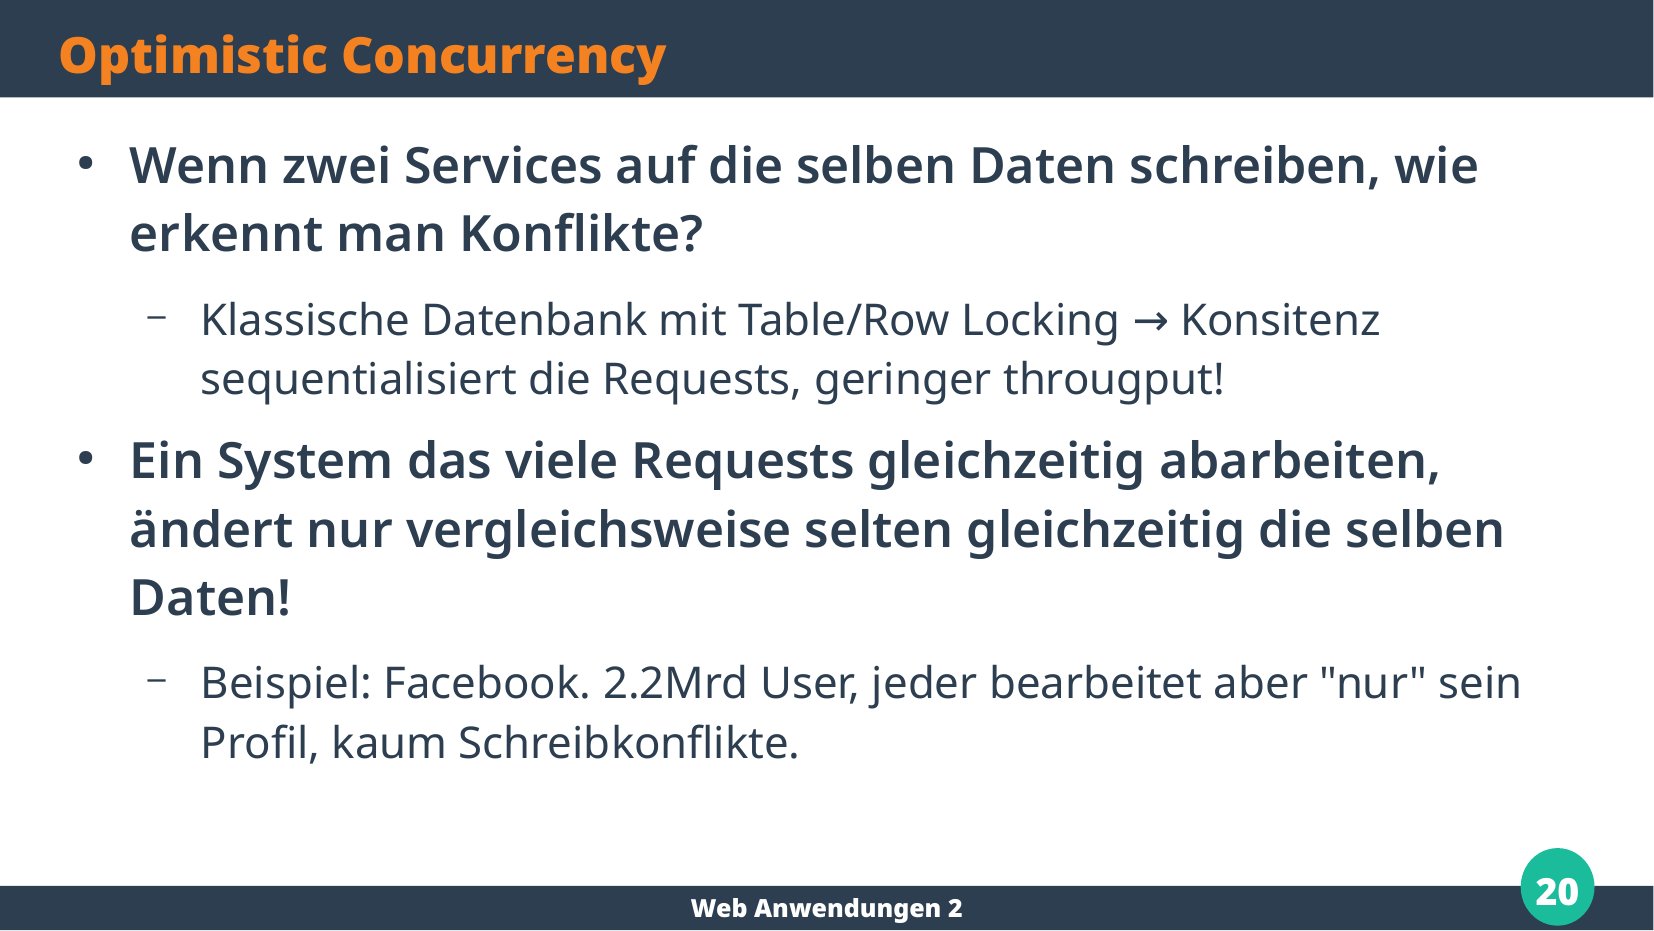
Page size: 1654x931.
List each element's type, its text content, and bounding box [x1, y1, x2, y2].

title Optimistic Concurrency [59, 8, 1595, 89]
list Wenn zwei Services auf die selben Daten schreiben, wie erkennt man Konflikte? Klassische Datenbank mit Table/Row Locking → Konsitenz sequentialisiert die Requests, geringer througput! Ein System das viele Requests gleichzeitig abarbeiten, ändert nur vergleichsweise selten gleichzeitig die selben Daten! Beispiel: Facebook. 2.2Mrd User, jeder bearbeitet aber "nur" sein Profil, kaum Schreibkonflikte. [59, 129, 1595, 864]
